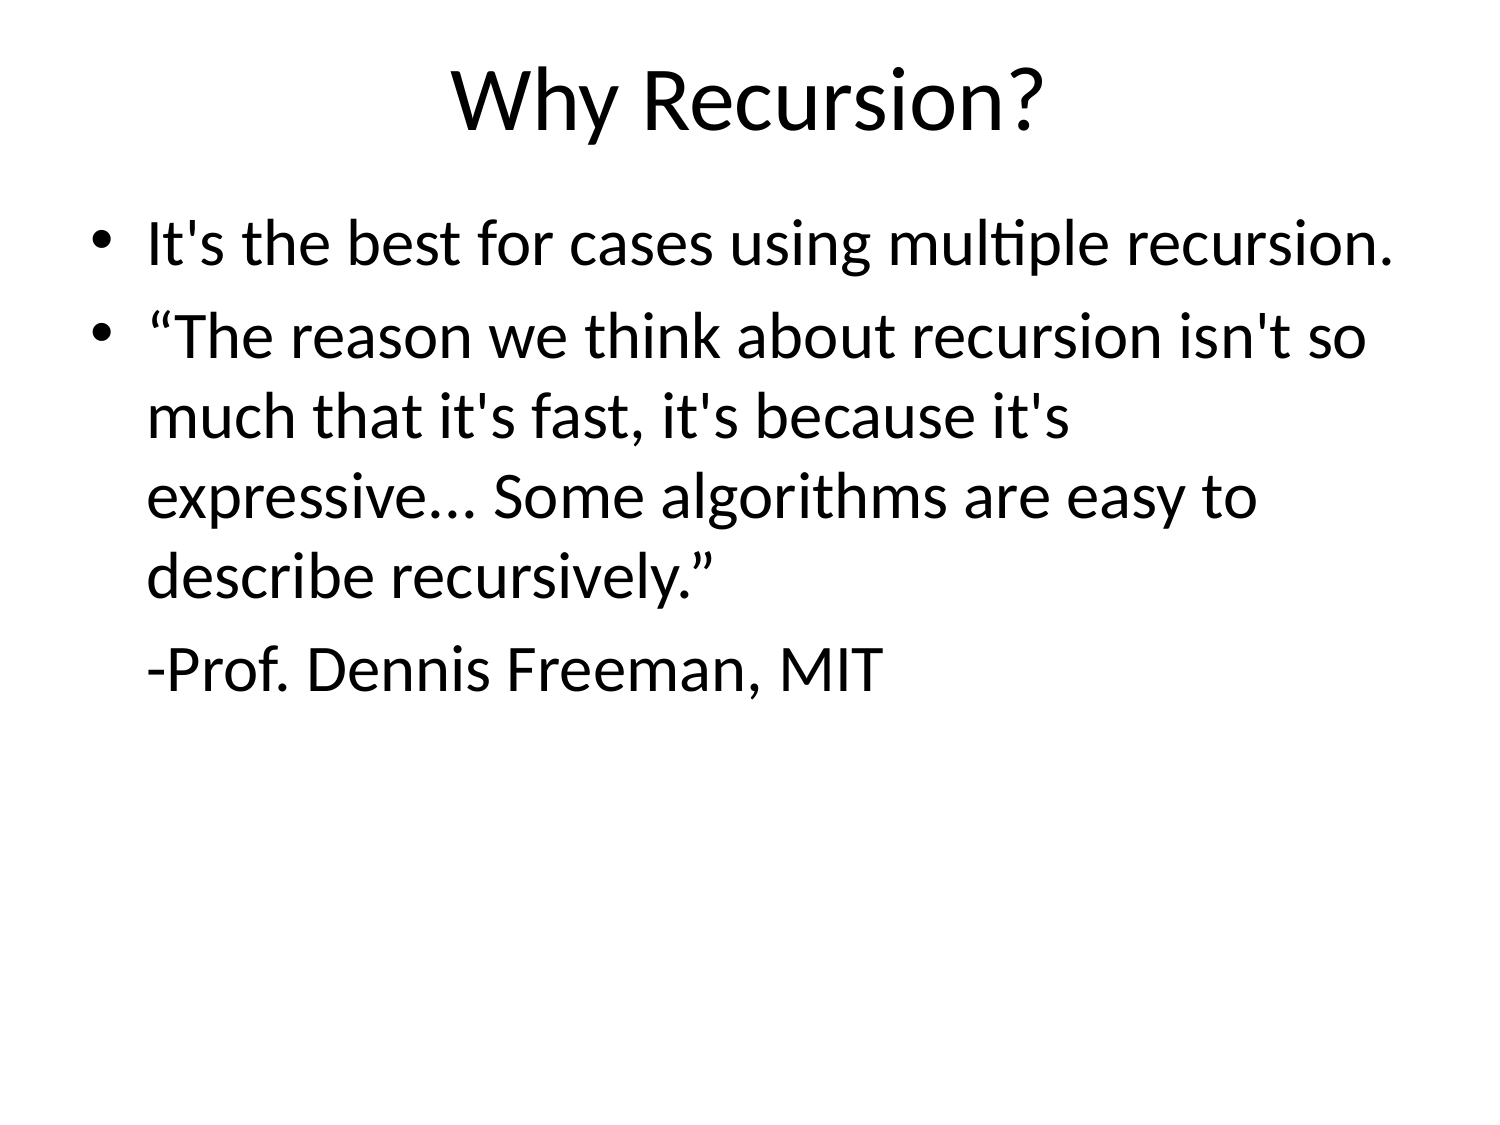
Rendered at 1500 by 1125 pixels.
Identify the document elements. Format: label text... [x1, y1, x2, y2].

list It's the best for cases using multiple recursion. “The reason we think about recursion isn't so much that it's fast, it's because it's expressive... Some algorithms are easy to describe recursively.” -Prof. Dennis Freeman, MIT [75, 190, 1425, 934]
title Why Recursion? [75, 0, 1425, 188]
